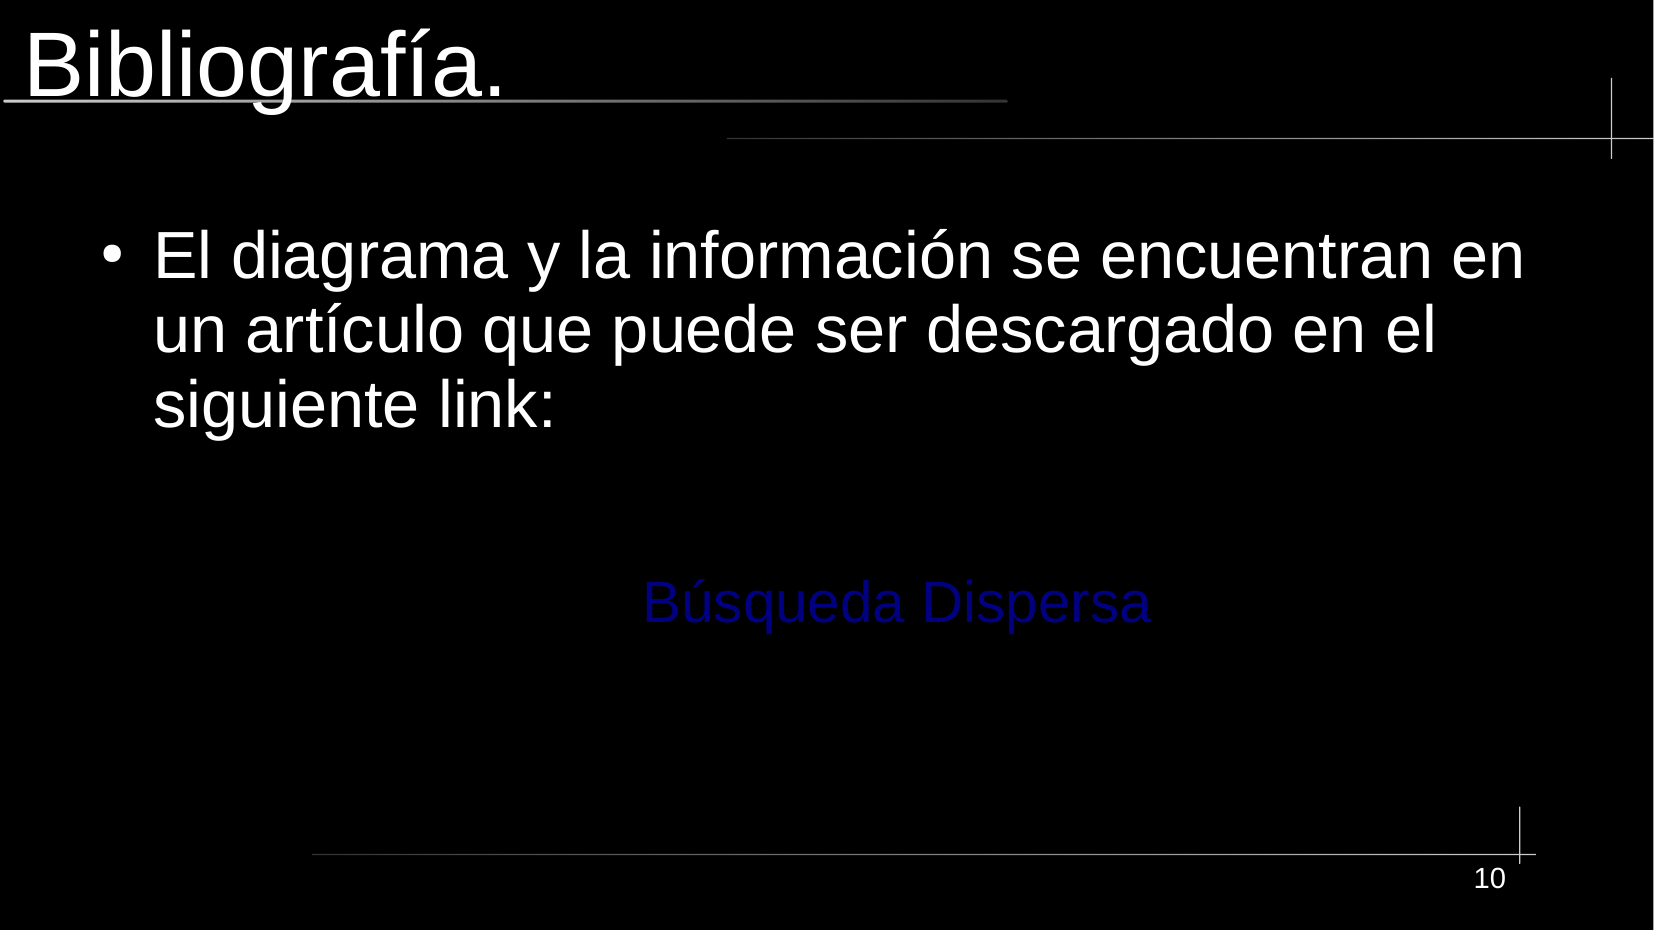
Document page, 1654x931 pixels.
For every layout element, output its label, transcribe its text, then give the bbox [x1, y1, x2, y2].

list El diagrama y la información se encuentran en un artículo que puede ser descargado en el siguiente link: Búsqueda Dispersa [82, 217, 1571, 758]
title Bibliografía. [23, 11, 1589, 119]
